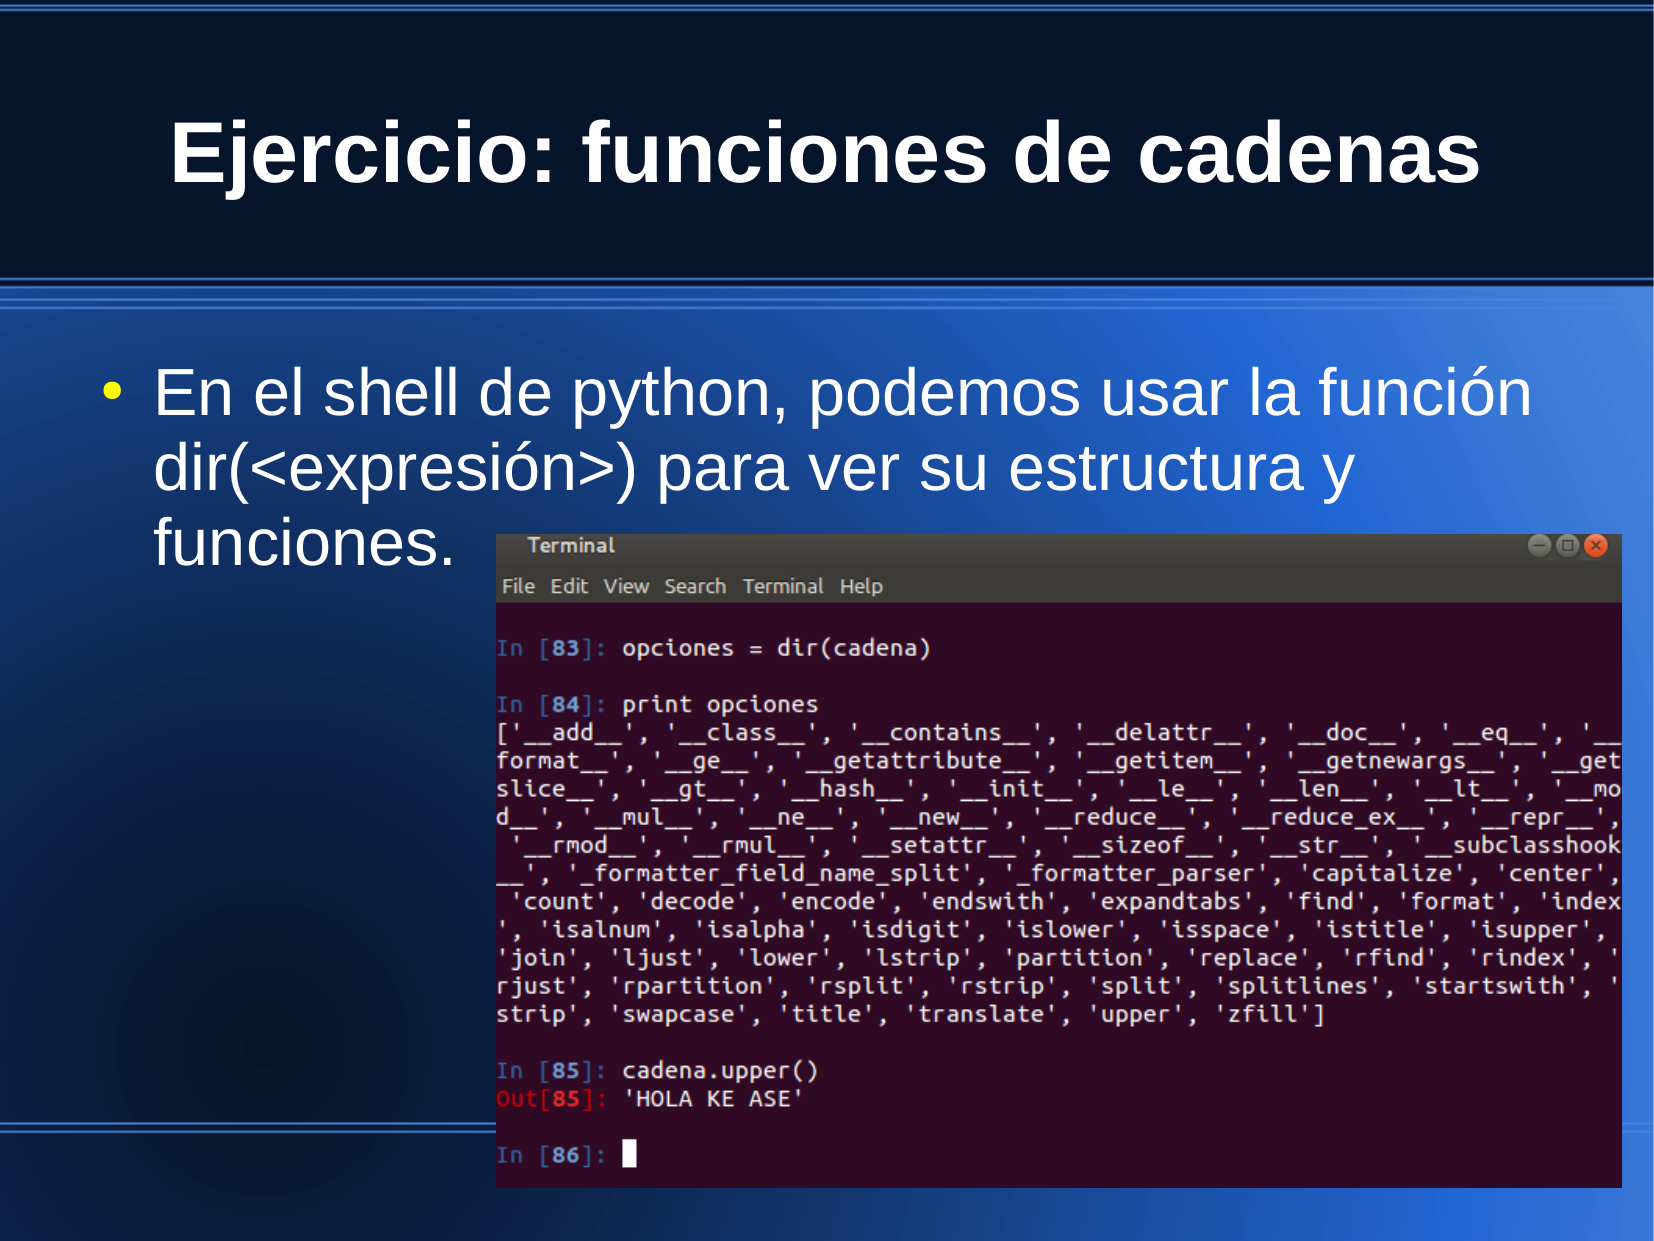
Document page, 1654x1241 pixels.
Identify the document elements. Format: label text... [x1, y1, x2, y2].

title Ejercicio: funciones de cadenas [82, 49, 1571, 257]
list En el shell de python, podemos usar la función dir(<expresión>) para ver su estructura y funciones. [82, 355, 1571, 1075]
picture [0, 0, 1654, 1241]
